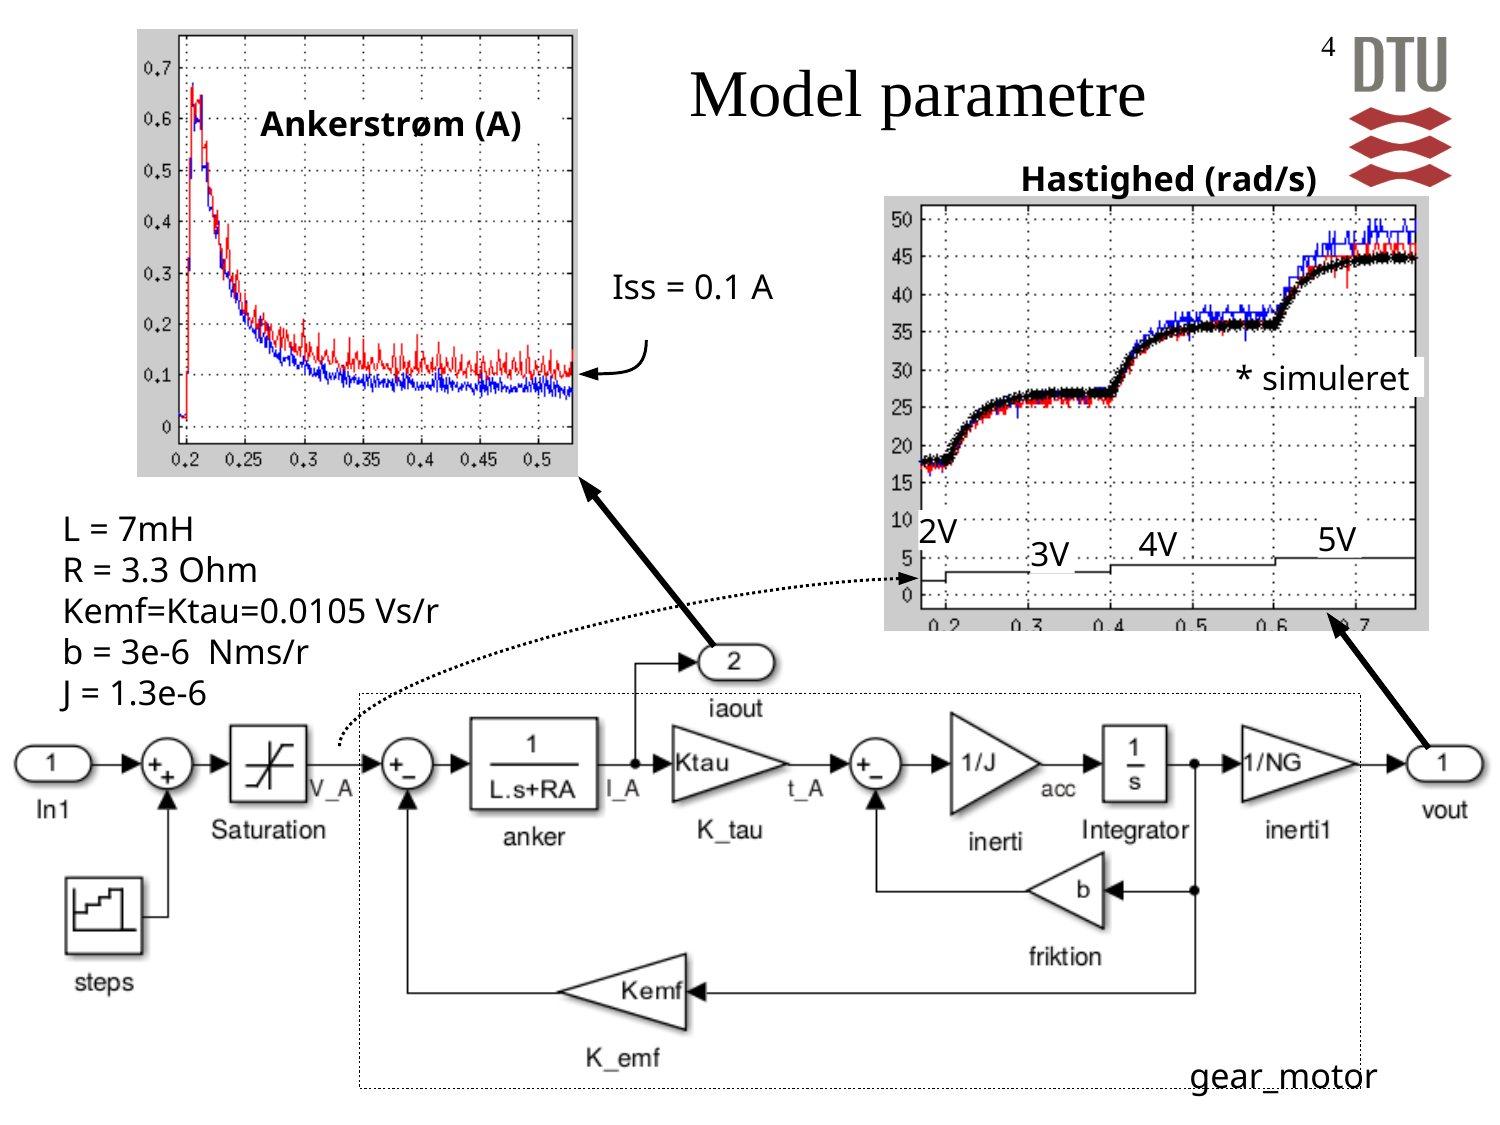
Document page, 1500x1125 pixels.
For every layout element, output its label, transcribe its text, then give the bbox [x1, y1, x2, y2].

text_box 4V [1138, 522, 1183, 563]
text_box 5V [1317, 517, 1362, 558]
text_box gear_motor [1189, 1054, 1391, 1096]
text_box L = 7mH R = 3.3 Ohm Kemf=Ktau=0.0105 Vs/r b = 3e-6 Nms/r J = 1.3e-6 [62, 507, 491, 715]
picture [4, 196, 1500, 1089]
text_box Hastighed (rad/s) [1020, 157, 1372, 199]
picture [1361, 37, 1452, 187]
text_box 2V [918, 510, 963, 551]
text_box Iss = 0.1 A [612, 265, 806, 341]
text_box * simuleret [1235, 356, 1425, 397]
title Model parametre [476, 0, 1361, 188]
text_box Ankerstrøm (A) [260, 102, 563, 144]
picture [137, 29, 578, 477]
text_box 3V [1030, 533, 1075, 574]
